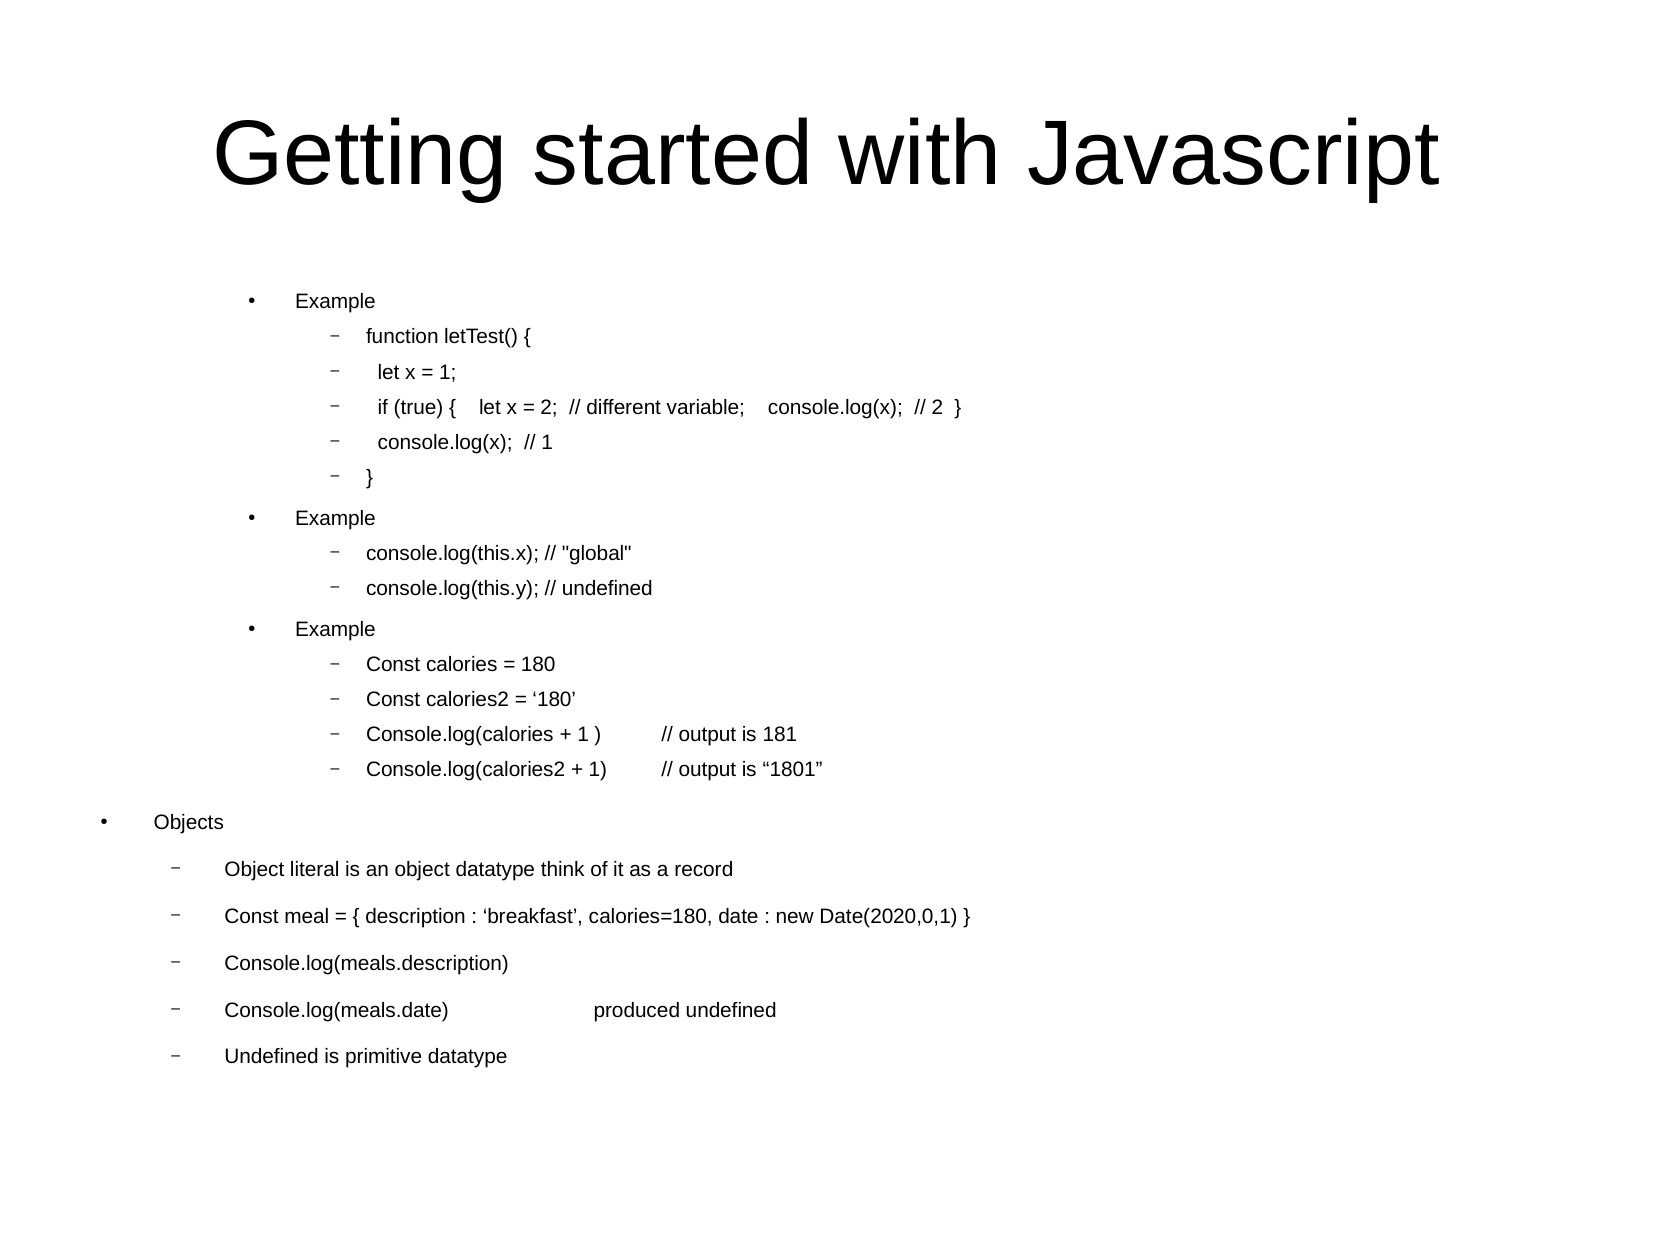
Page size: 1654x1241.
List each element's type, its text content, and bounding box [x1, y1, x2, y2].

title Getting started with Javascript [82, 49, 1571, 257]
list Example function letTest() { let x = 1; if (true) { let x = 2; // different variable; console.log(x); // 2 } console.log(x); // 1 } Example console.log(this.x); // "global" console.log(this.y); // undefined Example Const calories = 180 Const calories2 = ‘180’ Console.log(calories + 1 ) // output is 181 Console.log(calories2 + 1) // output is “1801” Objects Object literal is an object datatype think of it as a record Const meal = { description : ‘breakfast’, calories=180, date : new Date(2020,0,1) } Console.log(meals.description) Console.log(meals.date) produced undefined Undefined is primitive datatype [82, 290, 1571, 1205]
